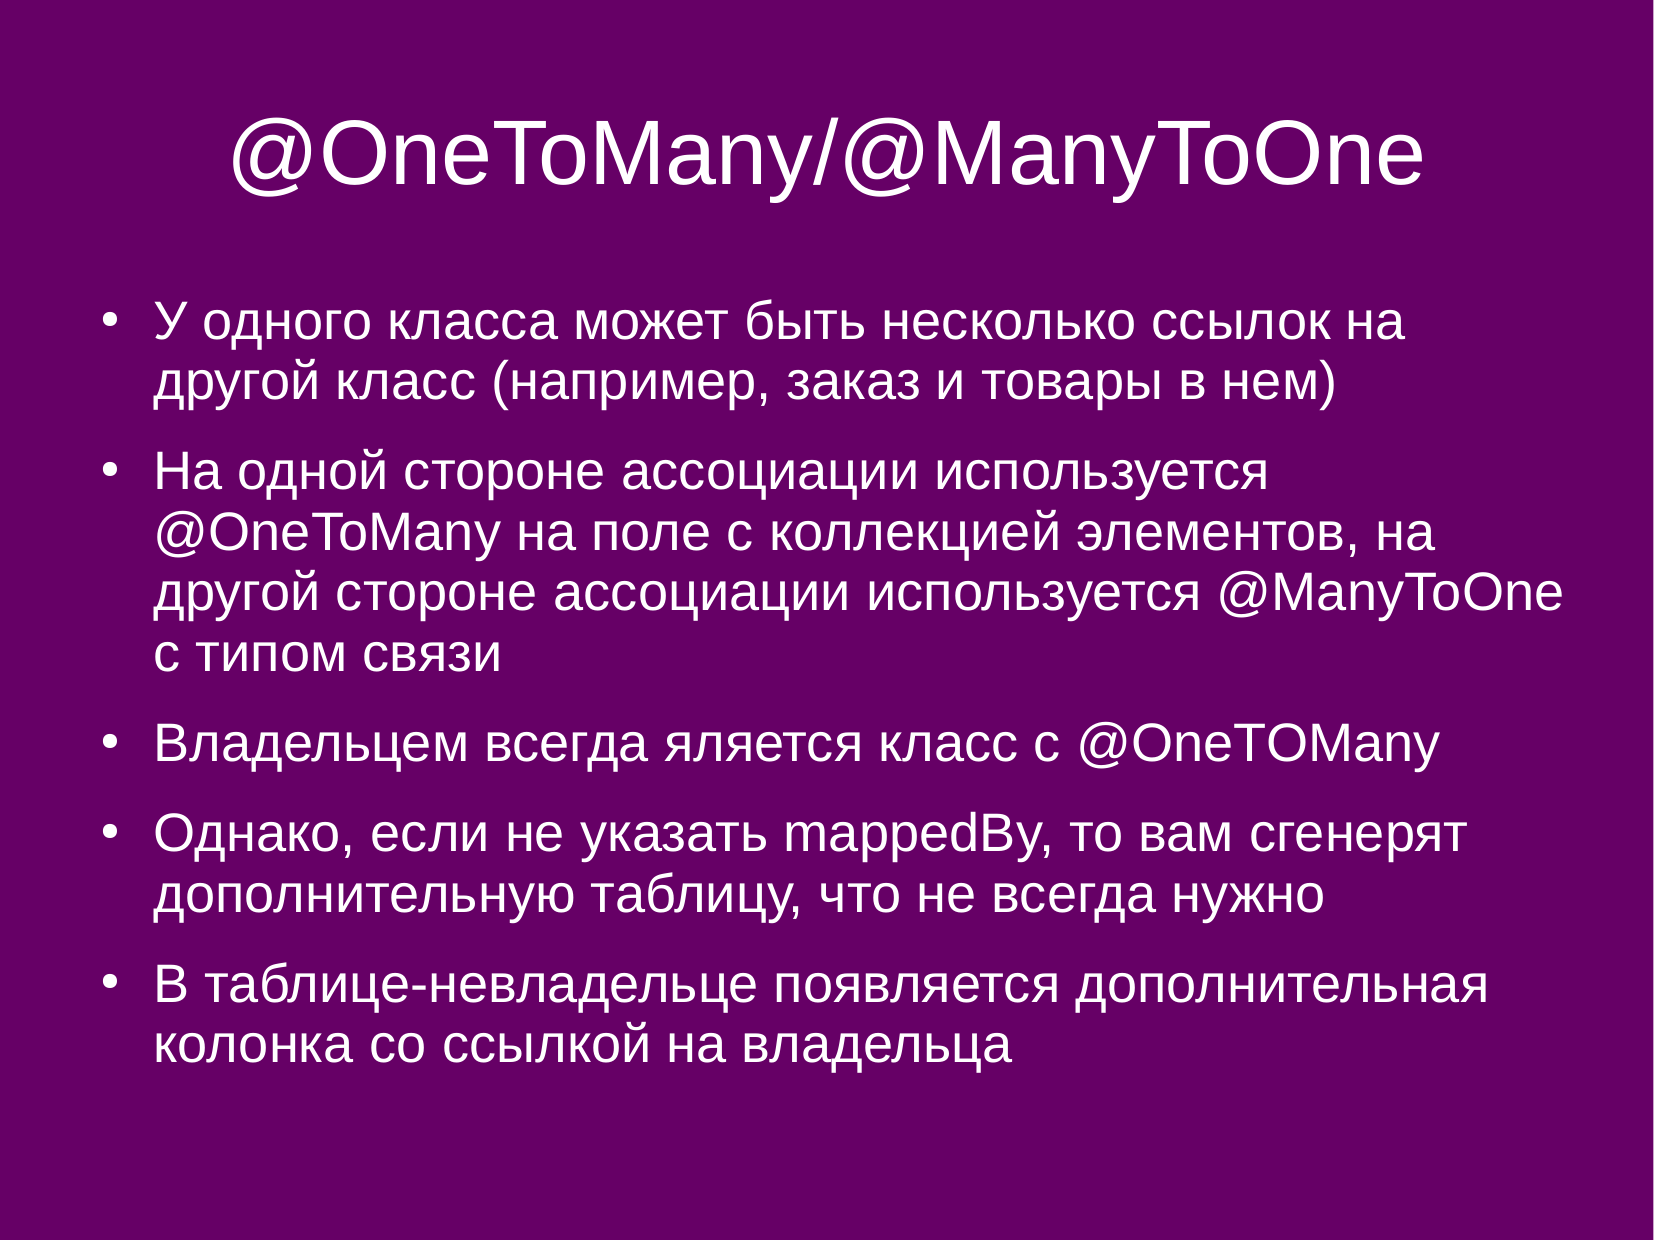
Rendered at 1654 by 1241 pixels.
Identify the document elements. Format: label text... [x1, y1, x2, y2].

title @OneToMany/@ManyToOne [82, 49, 1571, 257]
list У одного класса может быть несколько ссылок на другой класс (например, заказ и товары в нем) На одной стороне ассоциации используется @OneToMany на поле с коллекцией элементов, на другой стороне ассоциации используется @ManyToOne с типом связи Владельцем всегда яляется класс с @OneTOMany Однако, если не указать mappedBy, то вам сгенерят дополнительную таблицу, что не всегда нужно В таблице-невладельце появляется дополнительная колонка со ссылкой на владельца [82, 290, 1571, 1075]
